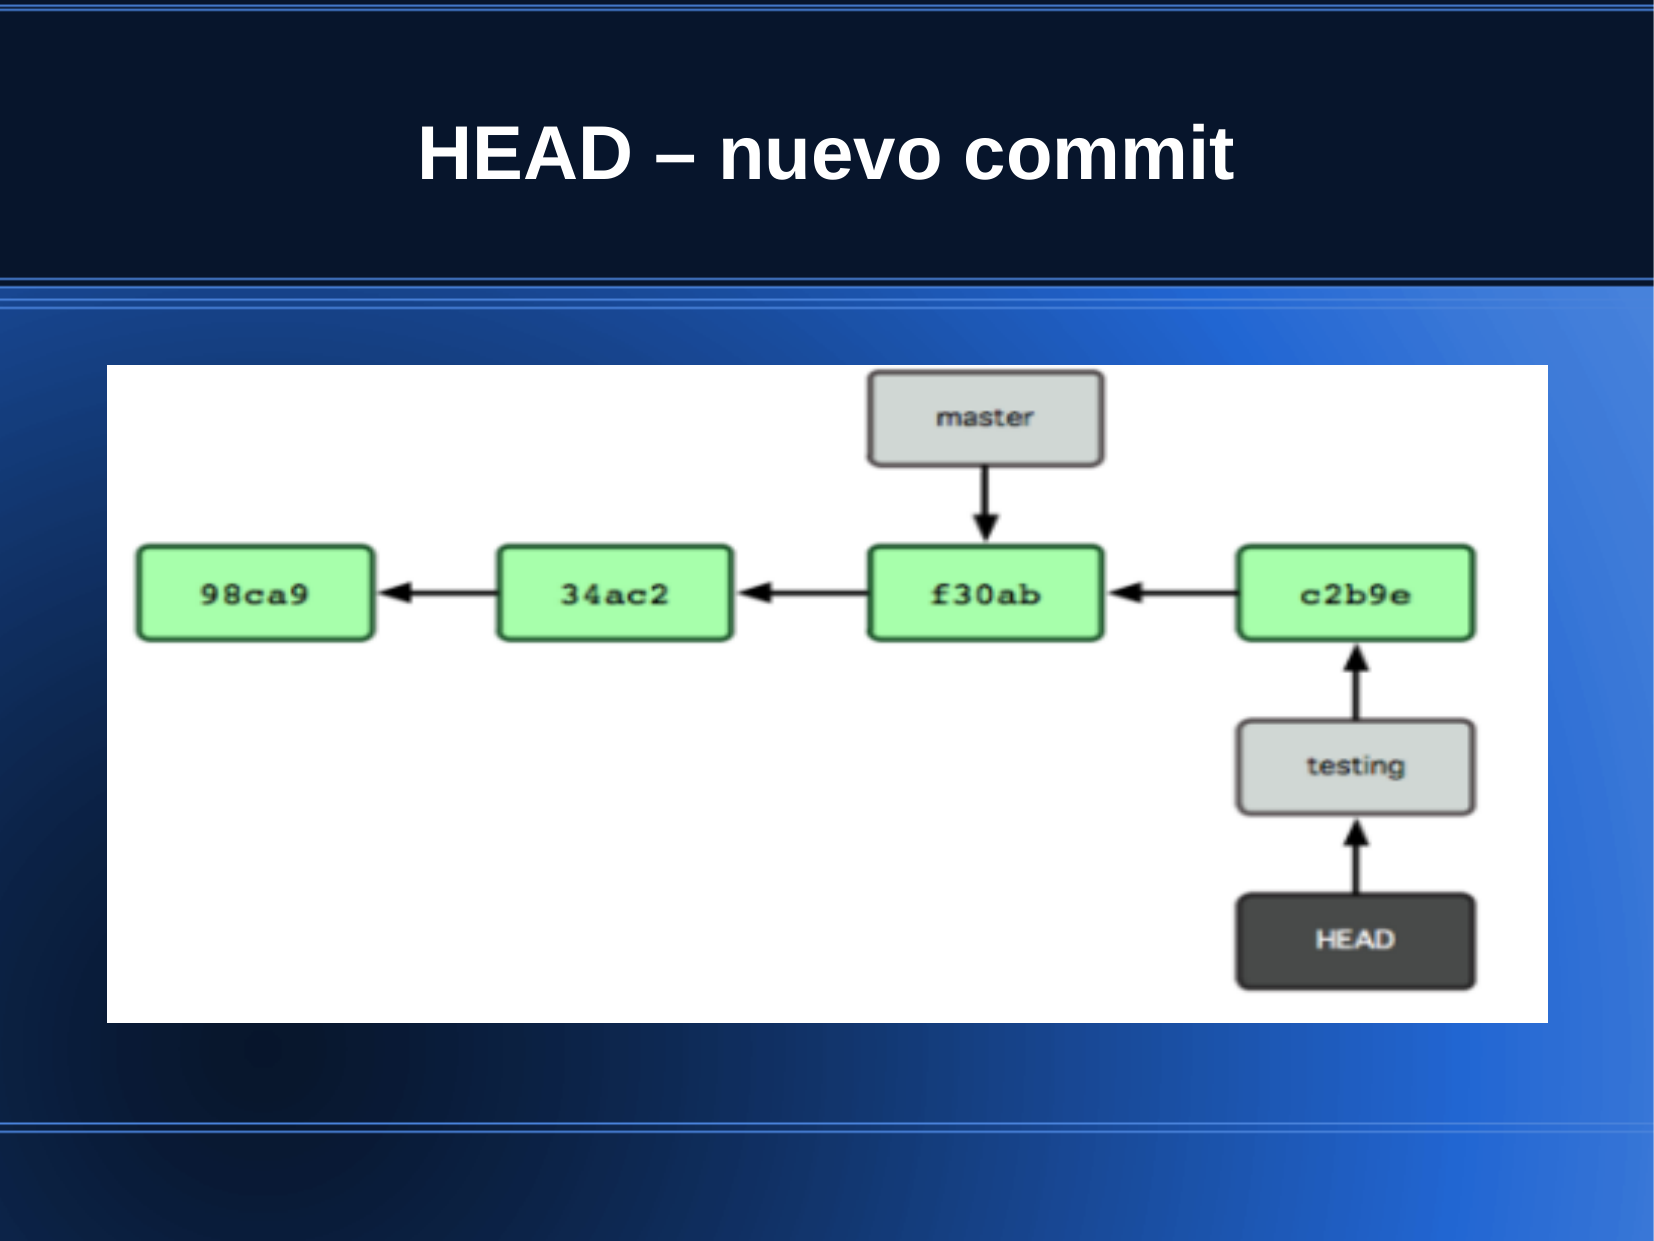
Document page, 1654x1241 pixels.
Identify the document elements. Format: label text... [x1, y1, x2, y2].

title HEAD – nuevo commit [82, 49, 1571, 257]
picture [0, 0, 1654, 1241]
